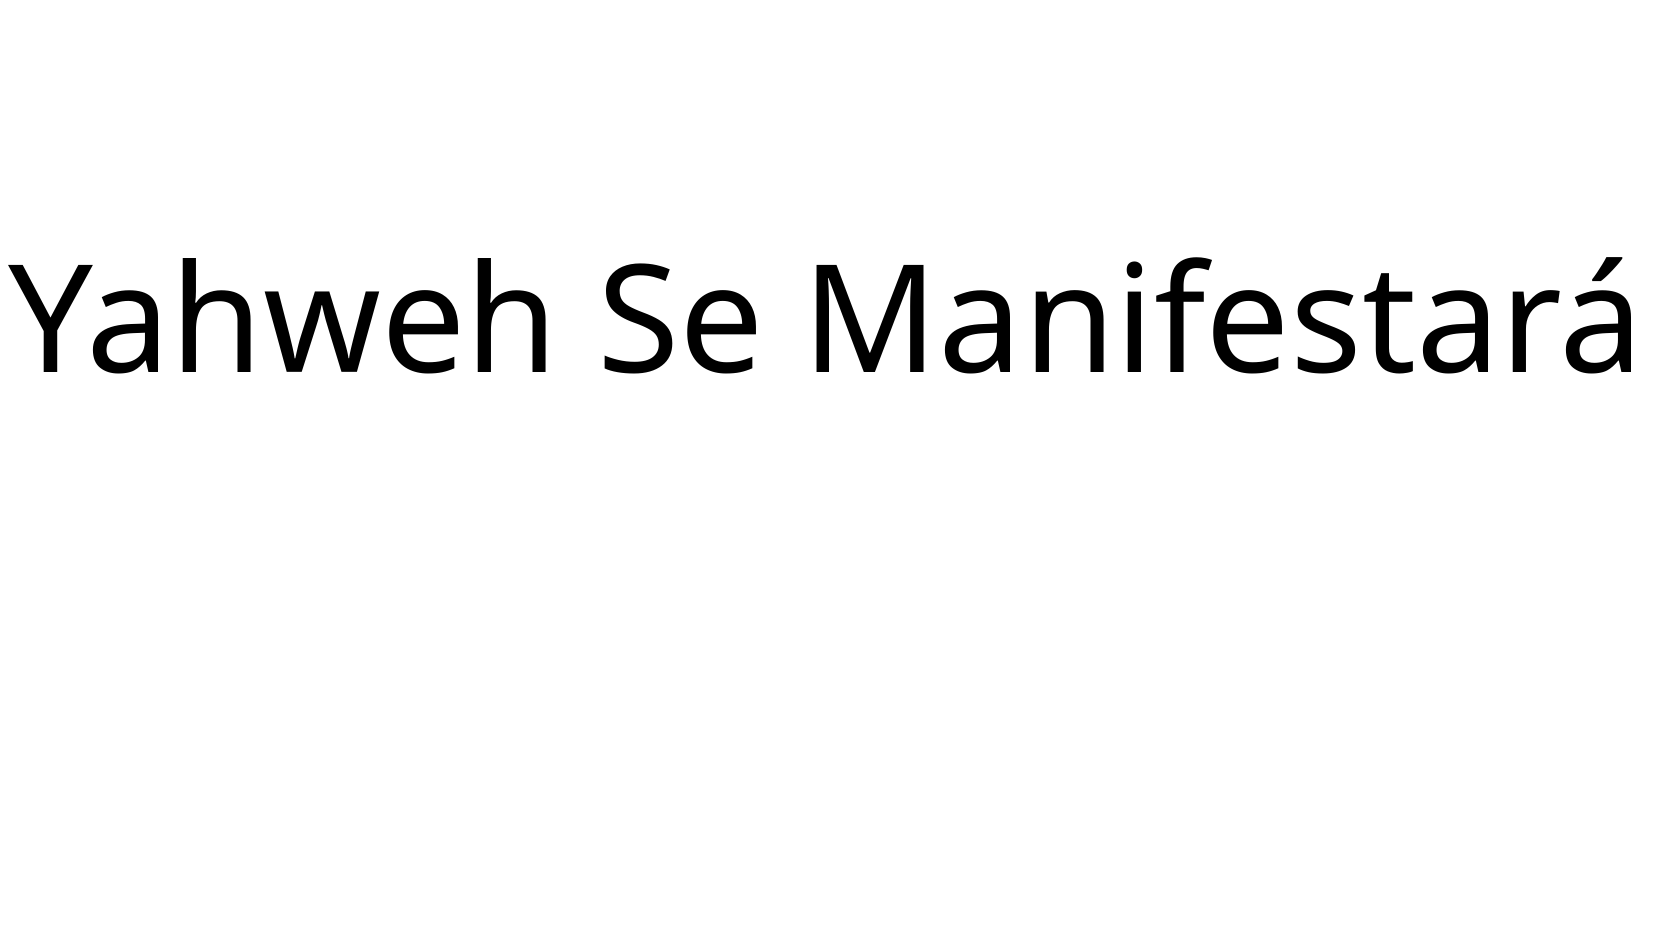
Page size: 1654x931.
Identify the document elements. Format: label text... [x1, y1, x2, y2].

title Yahweh Se Manifestará [0, 102, 1654, 526]
